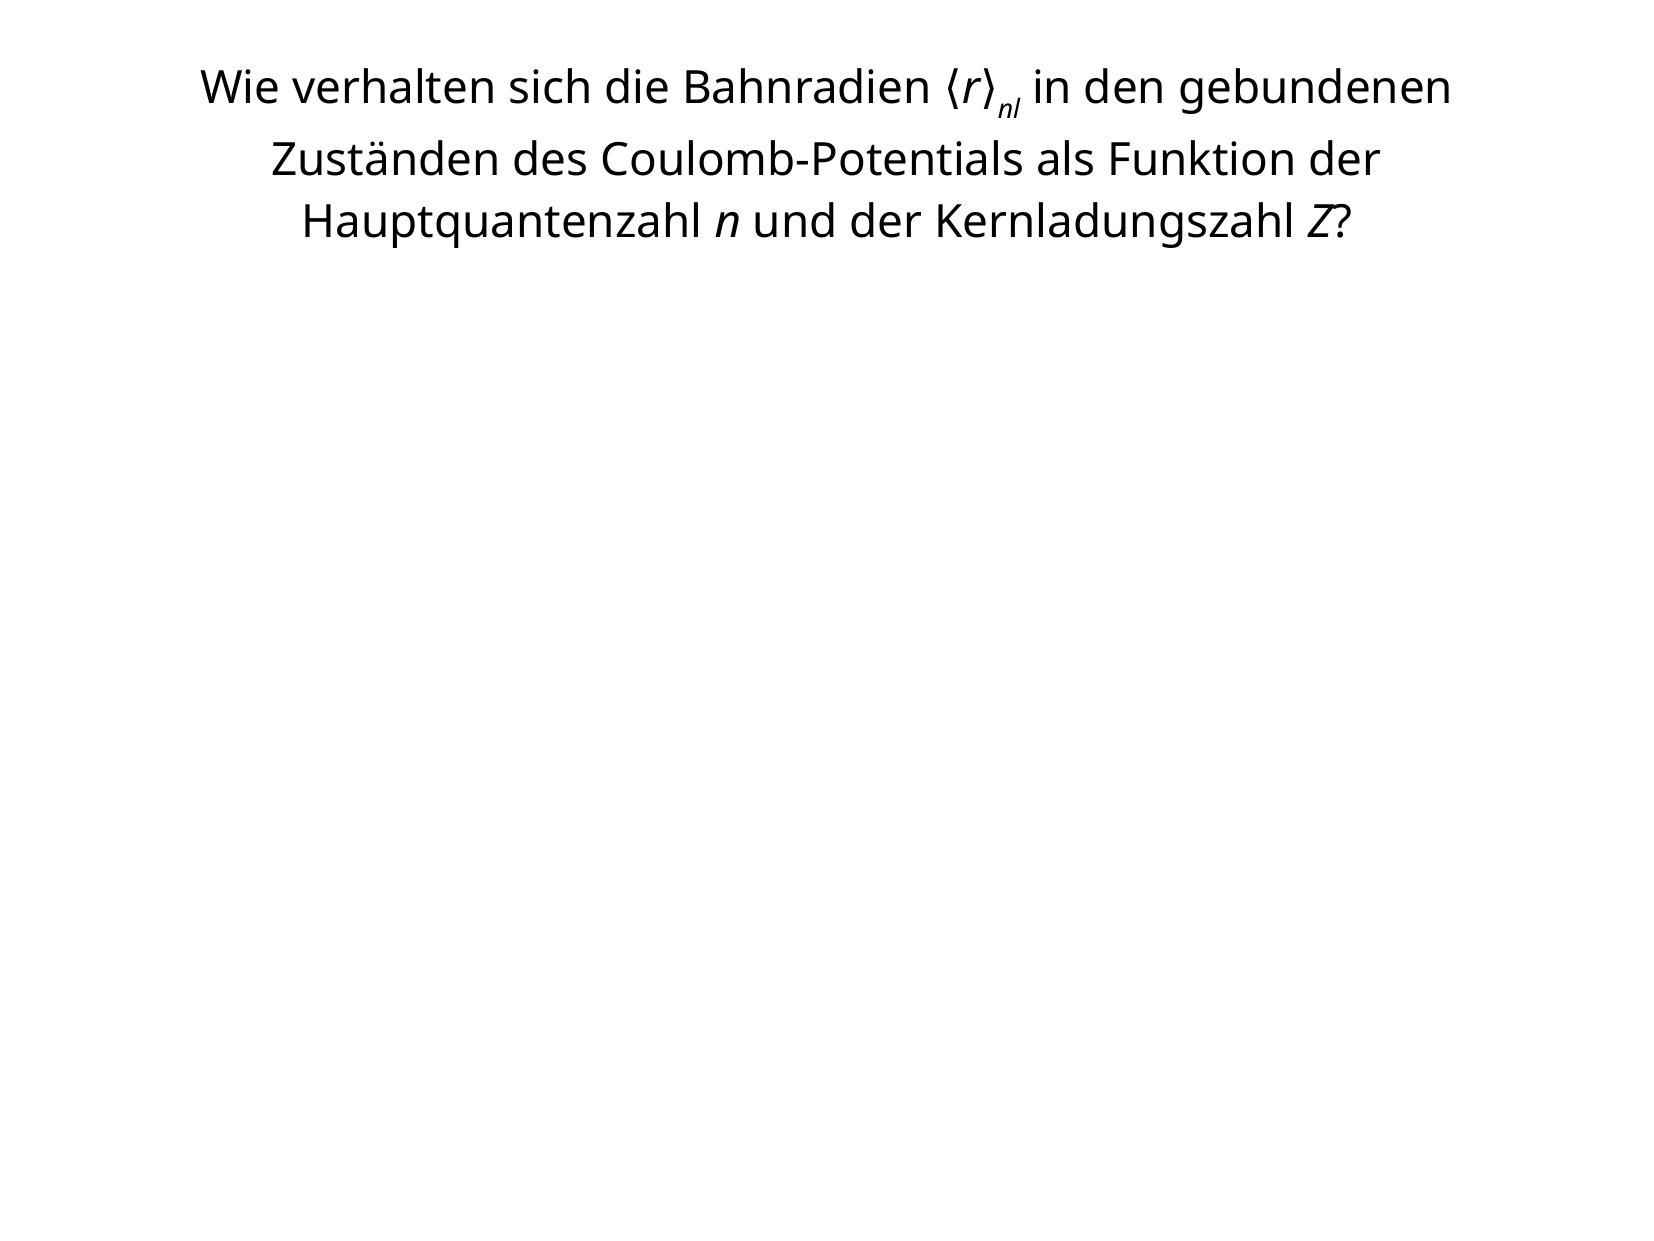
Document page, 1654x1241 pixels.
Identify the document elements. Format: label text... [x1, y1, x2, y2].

title Wie verhalten sich die Bahnradien ⟨r⟩nl in den gebundenen Zuständen des Coulomb-Potentials als Funktion der Hauptquantenzahl n und der Kernladungszahl Z? [82, 49, 1571, 257]
